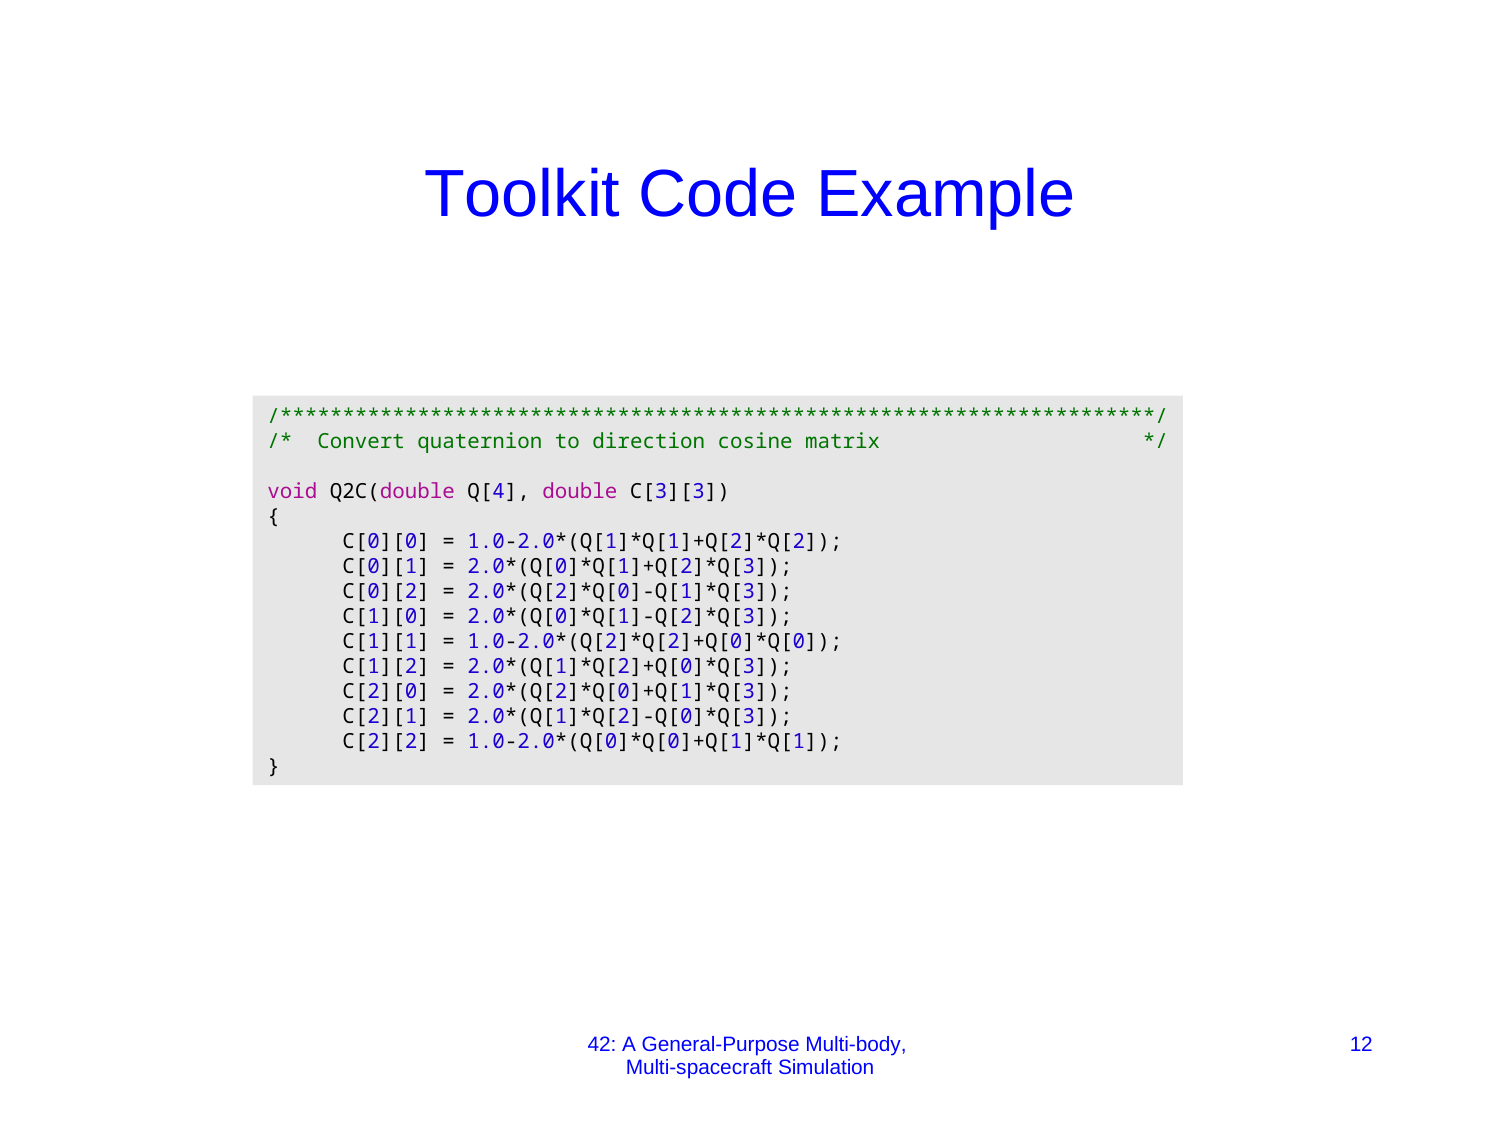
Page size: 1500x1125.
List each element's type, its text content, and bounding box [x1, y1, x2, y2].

title Toolkit Code Example [112, 99, 1388, 288]
text_box /**********************************************************************/ /* Convert quaternion to direction cosine matrix */ void Q2C(double Q[4], double C[3][3]) { C[0][0] = 1.0-2.0*(Q[1]*Q[1]+Q[2]*Q[2]); C[0][1] = 2.0*(Q[0]*Q[1]+Q[2]*Q[3]); C[0][2] = 2.0*(Q[2]*Q[0]-Q[1]*Q[3]); C[1][0] = 2.0*(Q[0]*Q[1]-Q[2]*Q[3]); C[1][1] = 1.0-2.0*(Q[2]*Q[2]+Q[0]*Q[0]); C[1][2] = 2.0*(Q[1]*Q[2]+Q[0]*Q[3]); C[2][0] = 2.0*(Q[2]*Q[0]+Q[1]*Q[3]); C[2][1] = 2.0*(Q[1]*Q[2]-Q[0]*Q[3]); C[2][2] = 1.0-2.0*(Q[0]*Q[0]+Q[1]*Q[1]); } [252, 395, 1183, 786]
